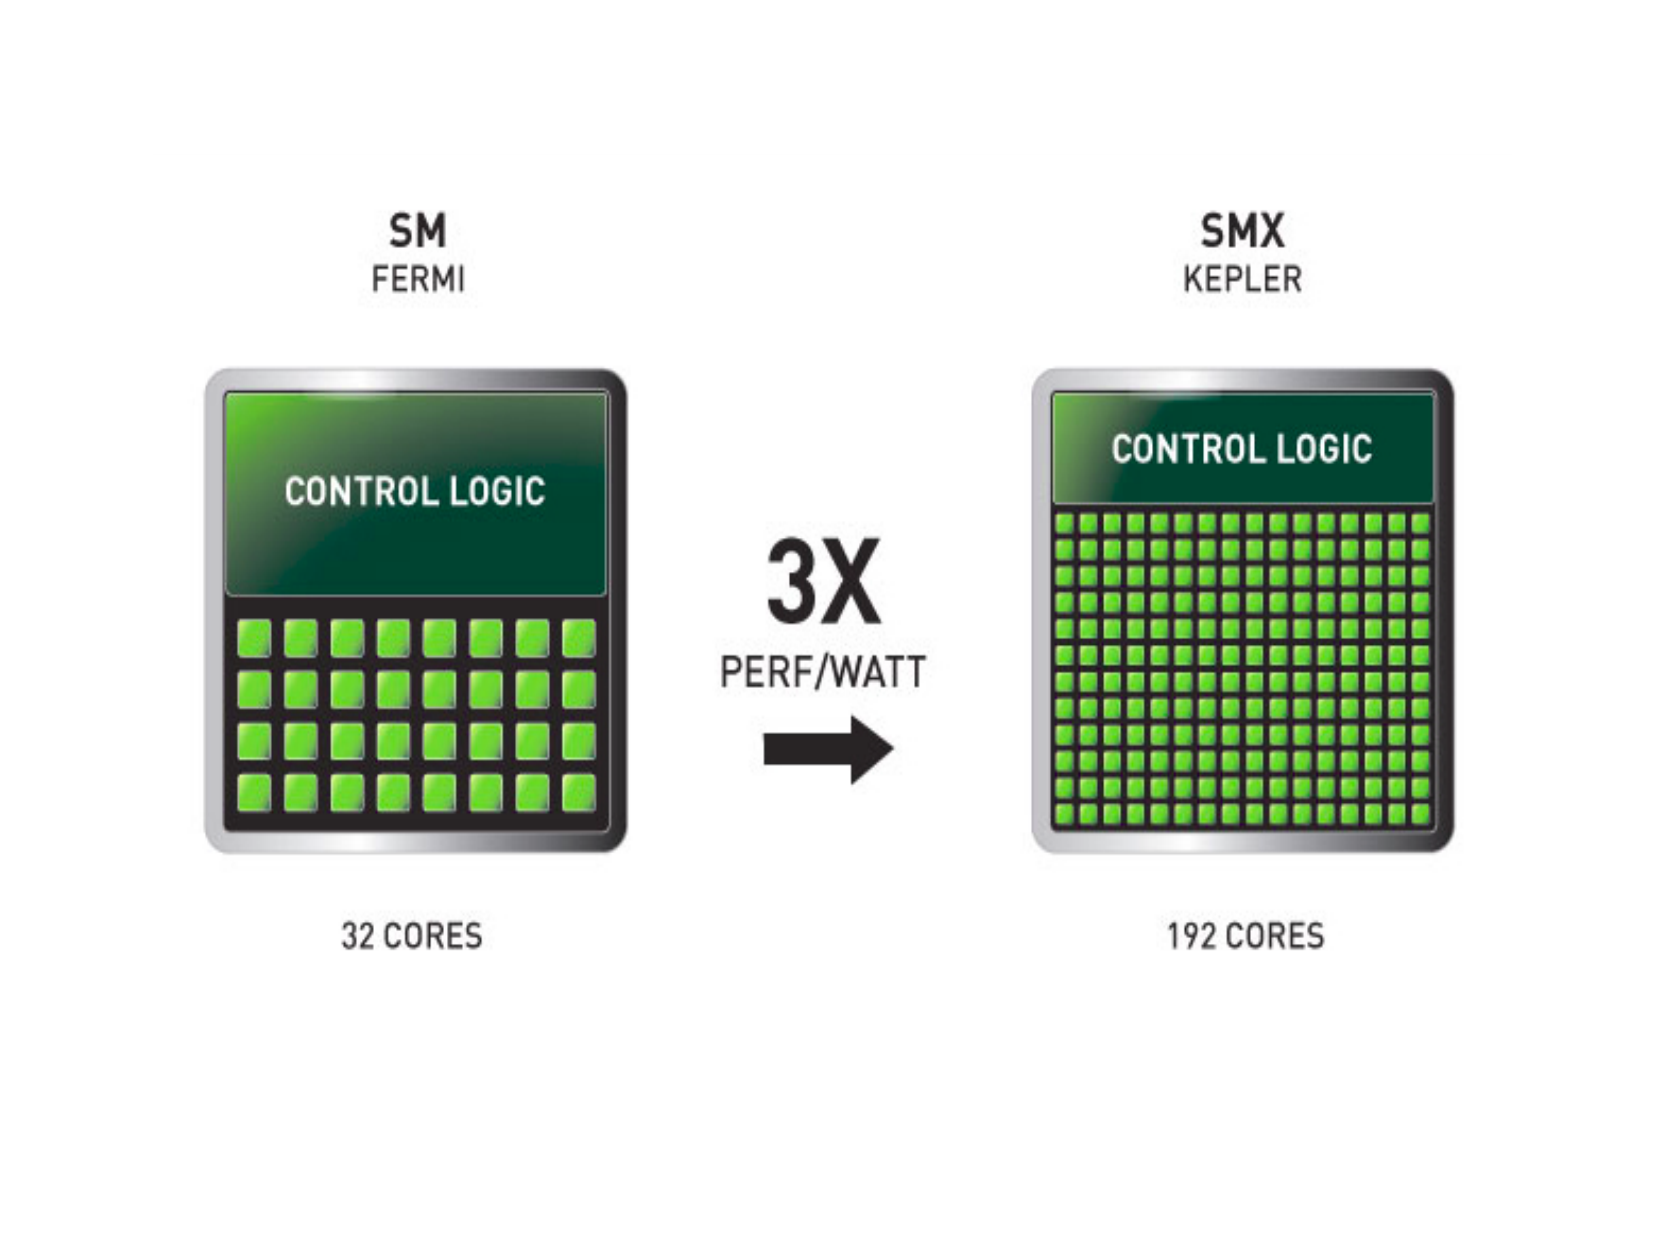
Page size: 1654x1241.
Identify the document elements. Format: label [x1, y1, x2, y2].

picture [153, 153, 1512, 1028]
